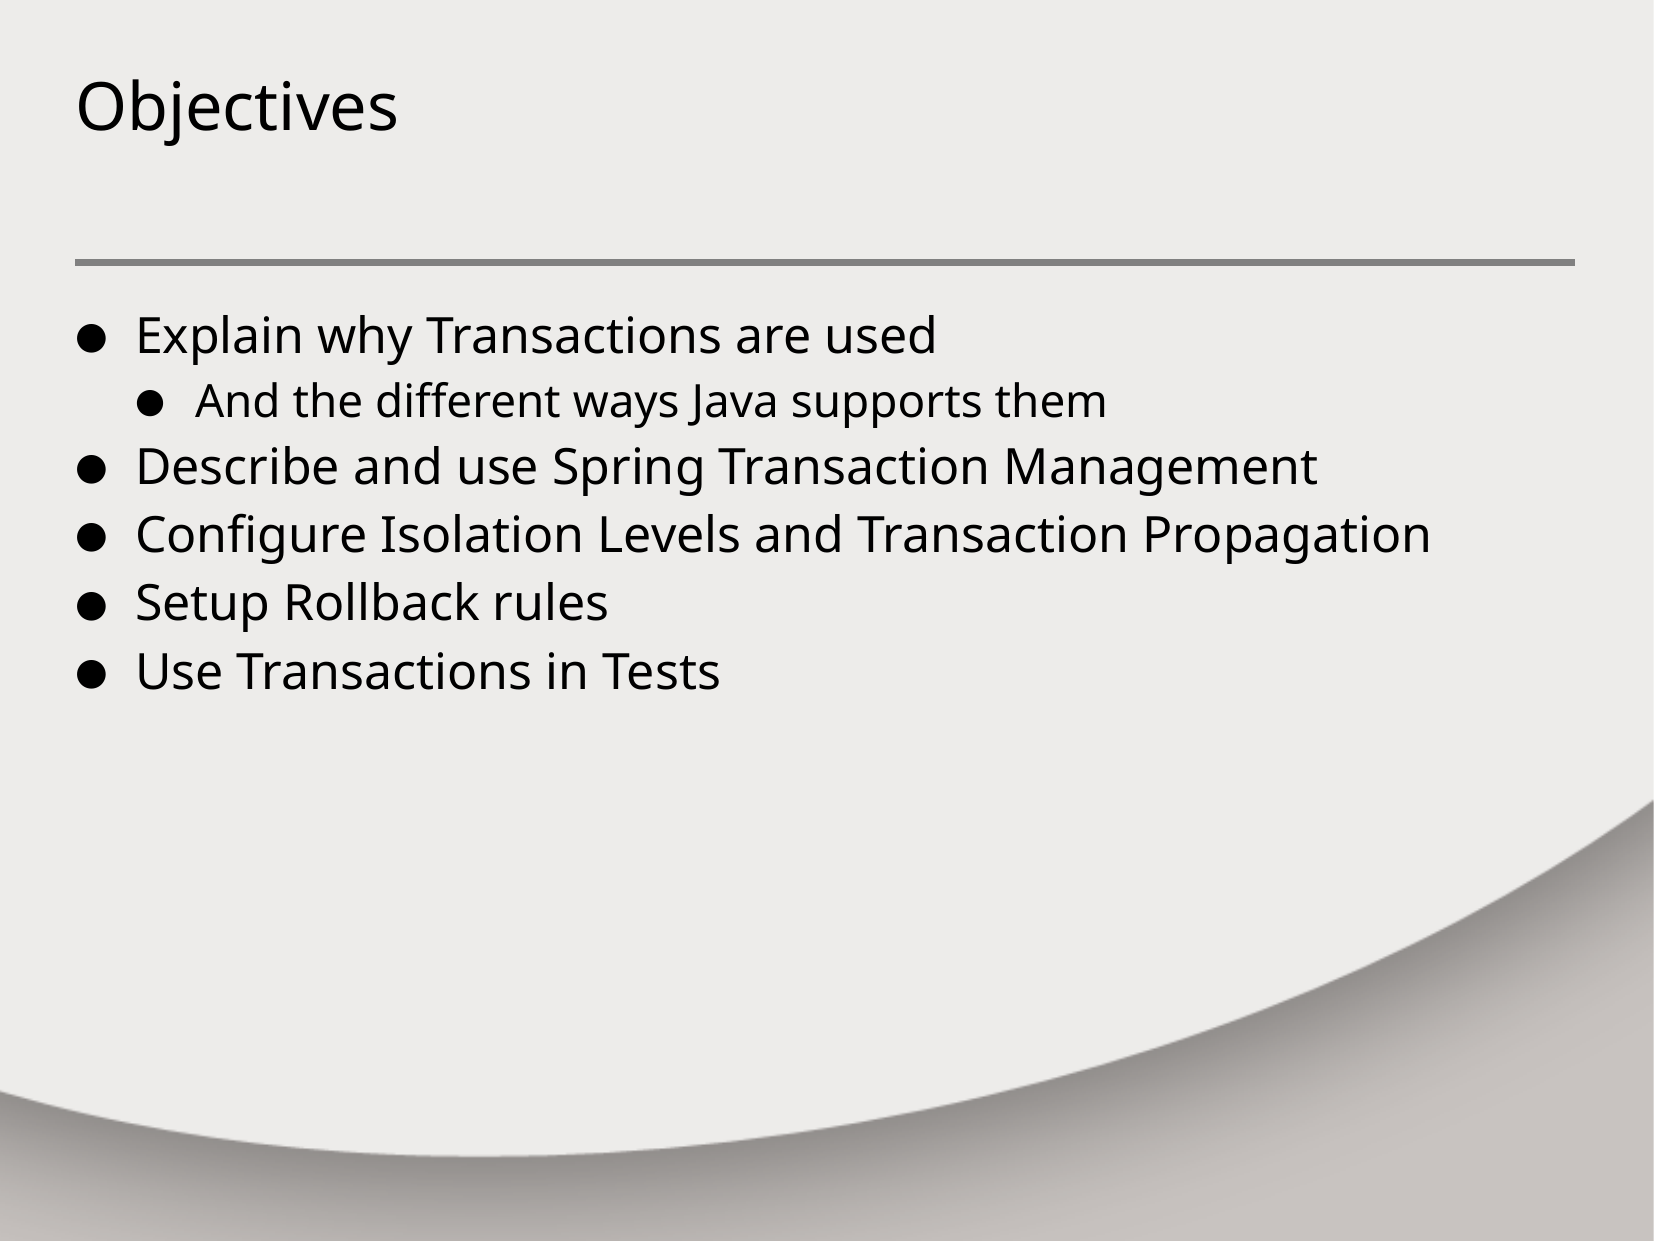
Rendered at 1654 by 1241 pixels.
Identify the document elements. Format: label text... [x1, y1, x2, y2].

title Objectives [75, 75, 1576, 226]
list Explain why Transactions are used And the different ways Java supports them Describe and use Spring Transaction Management Configure Isolation Levels and Transaction Propagation Setup Rollback rules Use Transactions in Tests [75, 300, 1576, 1163]
picture [0, 0, 1654, 1241]
